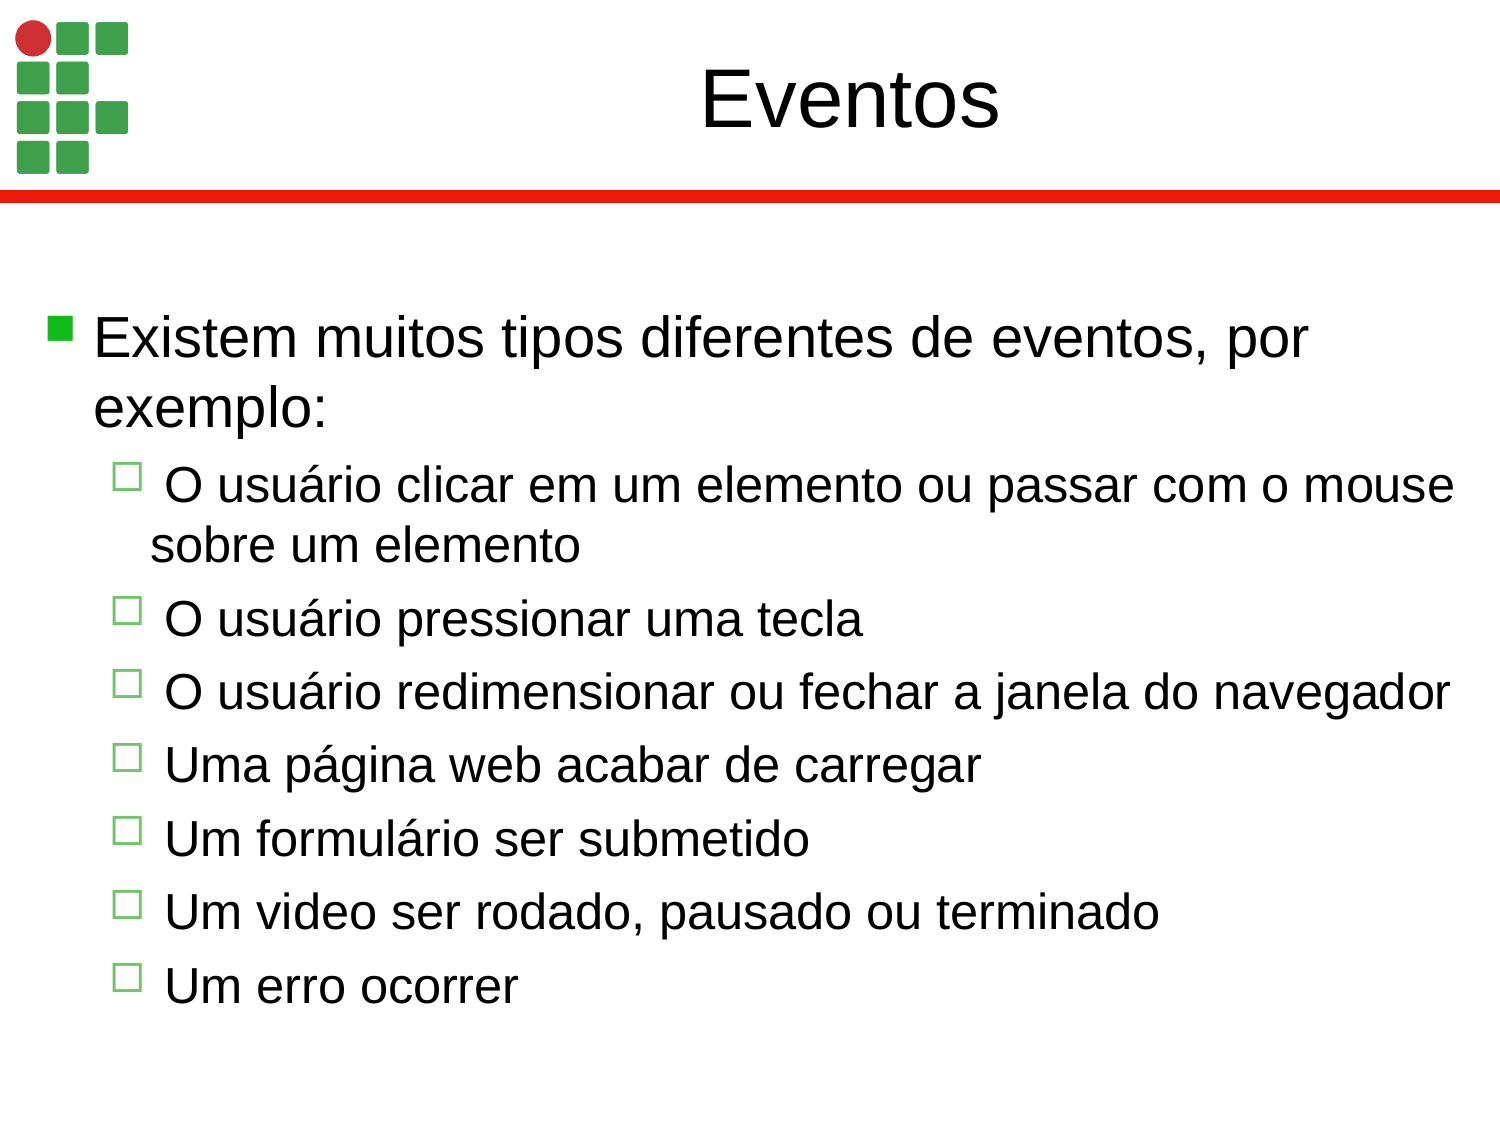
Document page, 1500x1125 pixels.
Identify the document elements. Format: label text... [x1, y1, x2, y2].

list Existem muitos tipos diferentes de eventos, por exemplo: O usuário clicar em um elemento ou passar com o mouse sobre um elemento O usuário pressionar uma tecla O usuário redimensionar ou fechar a janela do navegador Uma página web acabar de carregar Um formulário ser submetido Um video ser rodado, pausado ou terminado Um erro ocorrer [29, 207, 1471, 1087]
title Eventos [230, 0, 1471, 202]
picture [14, 16, 130, 178]
